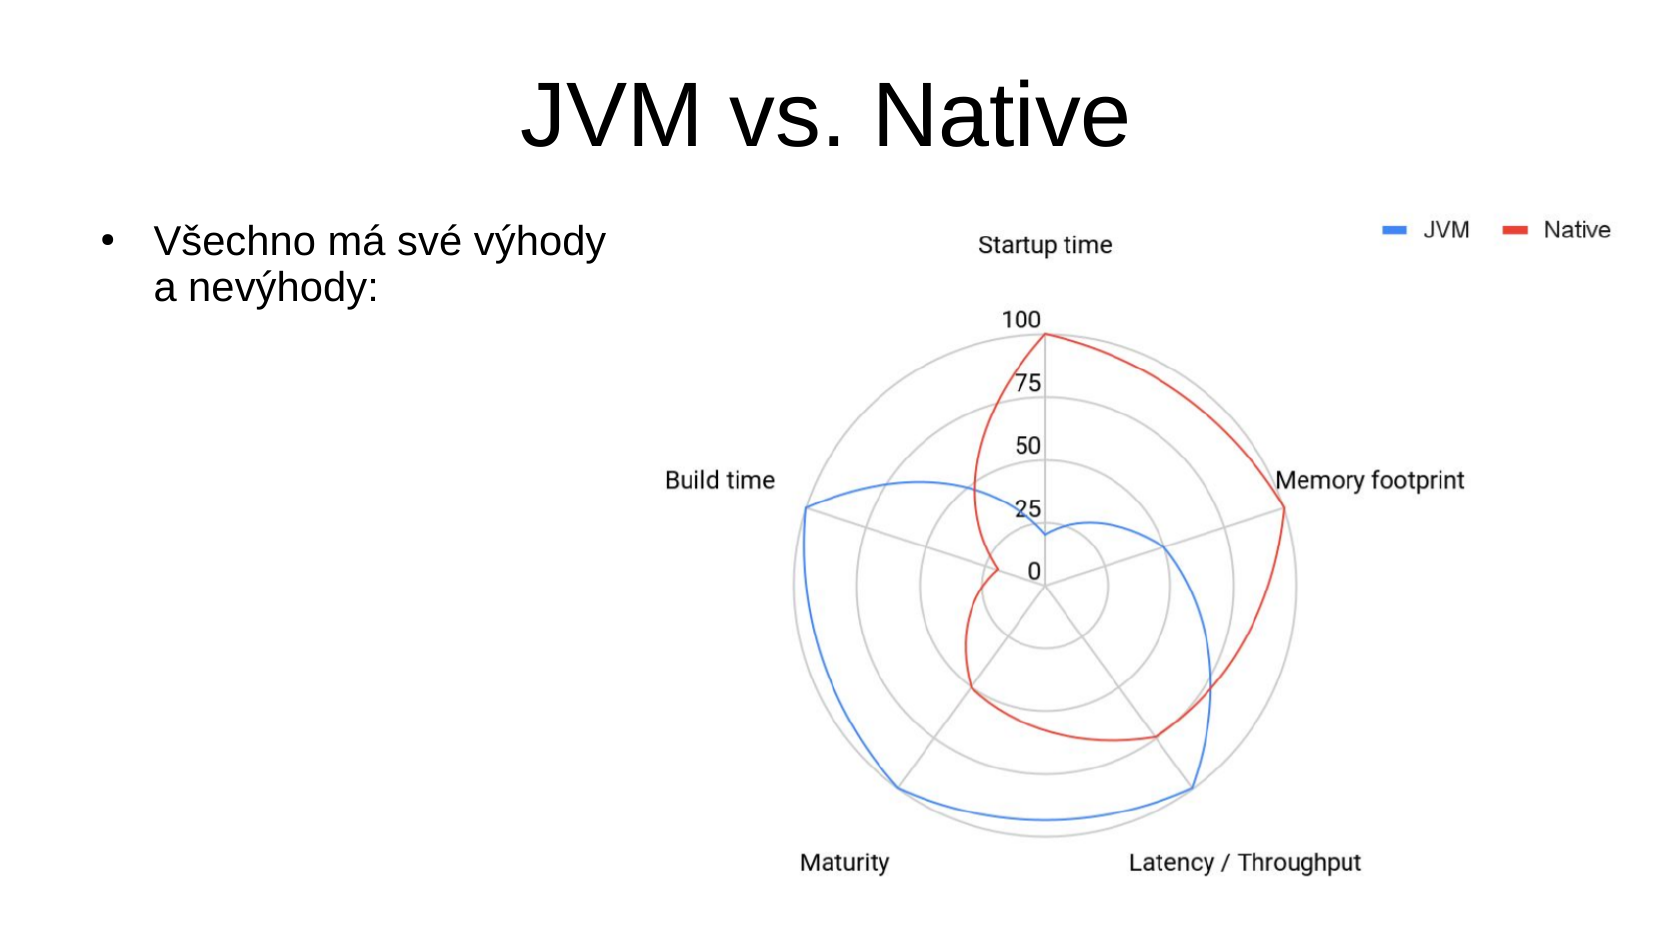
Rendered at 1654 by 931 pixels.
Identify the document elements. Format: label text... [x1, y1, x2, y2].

picture [645, 192, 1628, 901]
list Všechno má své výhody a nevýhody: [82, 217, 638, 863]
title JVM vs. Native [82, 37, 1571, 193]
